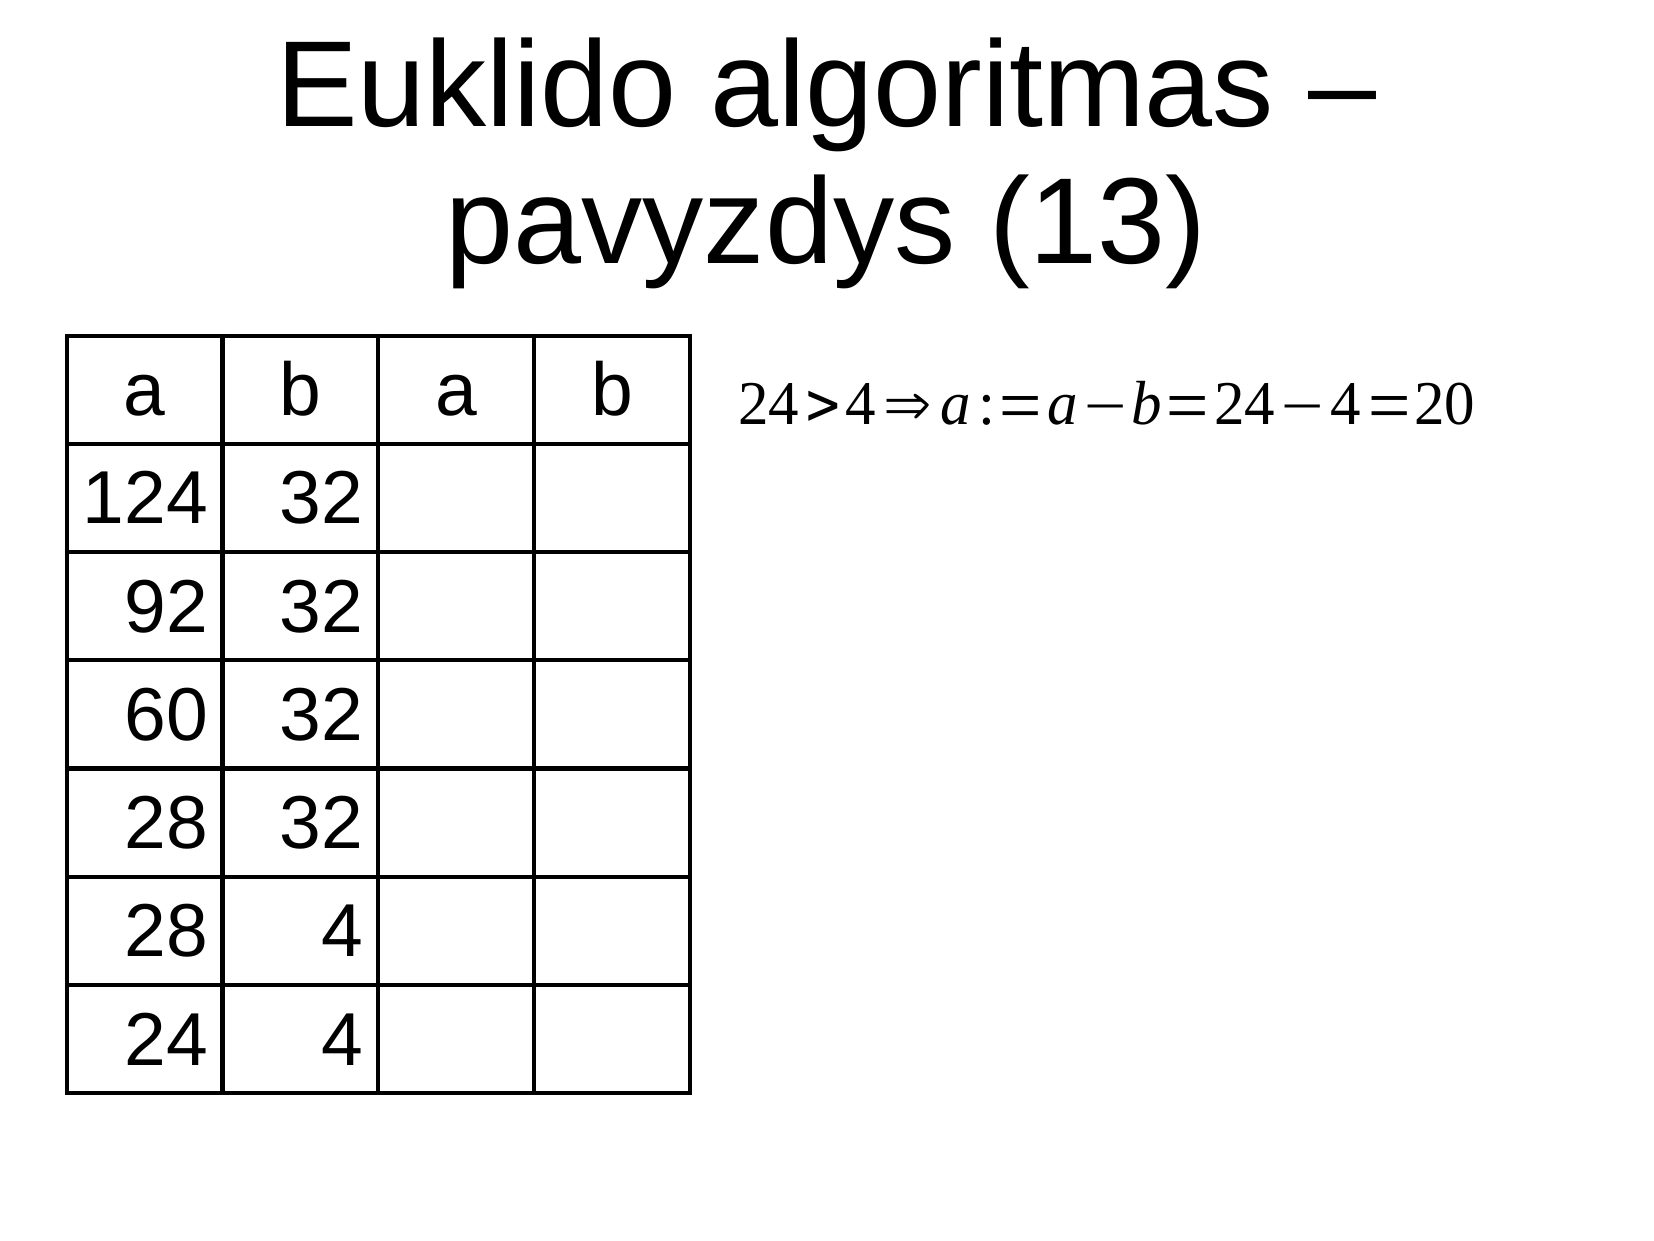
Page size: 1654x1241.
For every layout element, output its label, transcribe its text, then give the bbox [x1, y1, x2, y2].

table_cell 28 [69, 879, 220, 983]
table_header a [69, 338, 220, 442]
table_cell 32 [225, 771, 376, 875]
table_cell 32 [225, 446, 376, 550]
table_cell [380, 662, 532, 766]
table_cell [380, 987, 532, 1091]
table_cell 24 [69, 987, 220, 1091]
table_cell 124 [69, 446, 220, 550]
table_cell [536, 662, 688, 766]
table_cell [536, 987, 688, 1091]
table_cell [536, 879, 688, 983]
title Euklido algoritmas – pavyzdys (13) [82, 16, 1571, 290]
table_cell 4 [225, 987, 376, 1091]
table_header b [225, 338, 376, 442]
chart [732, 368, 1483, 438]
table_cell [536, 771, 688, 875]
table_cell 28 [69, 771, 220, 875]
table_cell [536, 446, 688, 550]
table_cell 92 [69, 554, 220, 658]
table_cell [380, 771, 532, 875]
table_cell [380, 446, 532, 550]
table_cell [380, 879, 532, 983]
table_cell 4 [225, 879, 376, 983]
table_cell 60 [69, 662, 220, 766]
table_header b [536, 338, 688, 442]
table_header a [380, 338, 532, 442]
table_cell [380, 554, 532, 658]
table_cell [536, 554, 688, 658]
table_cell 32 [225, 662, 376, 766]
table_cell 32 [225, 554, 376, 658]
